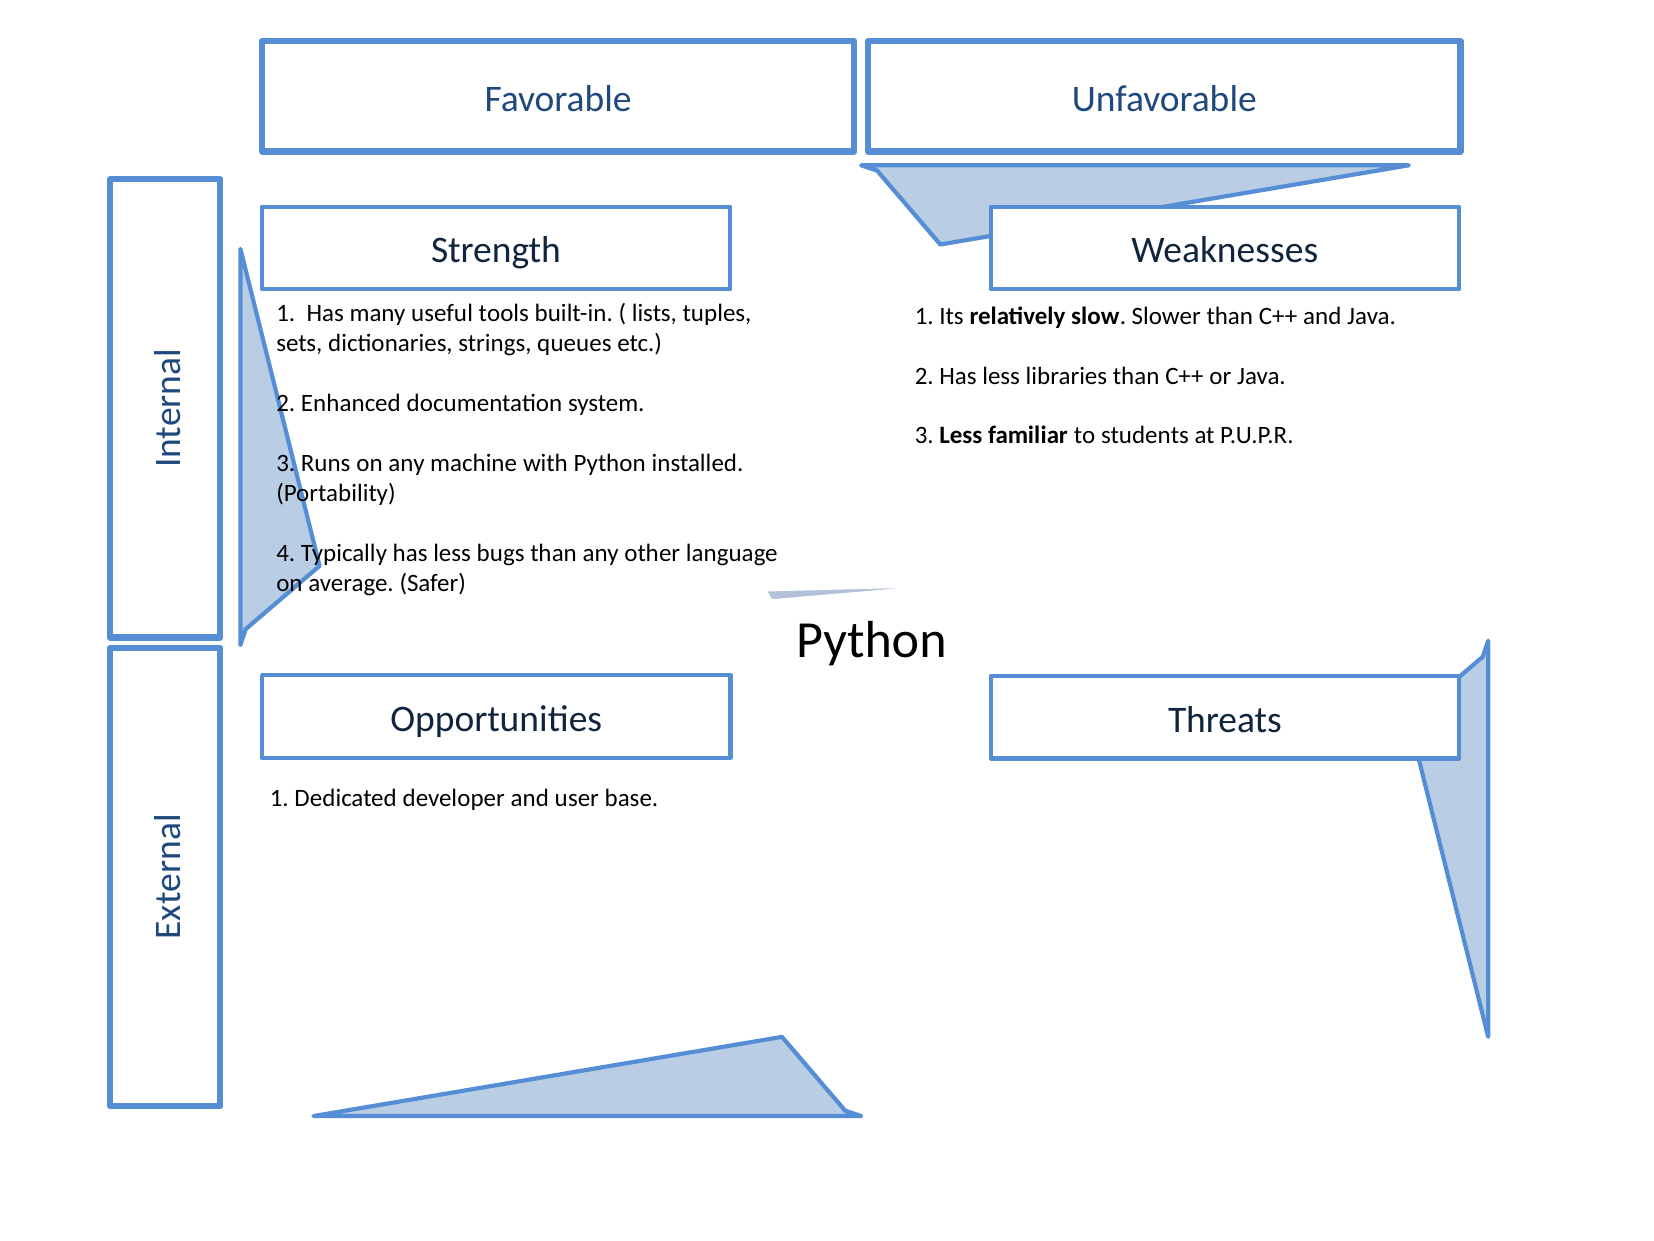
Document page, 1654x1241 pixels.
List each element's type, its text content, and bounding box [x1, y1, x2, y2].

text_box Unfavorable [868, 41, 1461, 152]
text_box Python [811, 584, 972, 598]
text_box 1. Has many useful tools built-in. ( lists, tuples, sets, dictionaries, strings, queues etc.) 2. Enhanced documentation system. 3. Runs on any machine with Python installed. (Portability) 4. Typically has less bugs than any other language on average. (Safer) [261, 289, 811, 604]
text_box Strength [261, 206, 731, 289]
text_box [861, 165, 1409, 245]
text_box Opportunities [262, 675, 731, 758]
text_box External [110, 647, 221, 1106]
text_box Weaknesses [990, 206, 1460, 290]
text_box Internal [110, 179, 221, 638]
text_box Favorable [261, 41, 855, 152]
text_box Threats [990, 675, 1460, 759]
text_box [313, 1096, 862, 1117]
text_box 1. Its relatively slow. Slower than C++ and Java. 2. Has less libraries than C++ or Java. 3. Less familiar to students at P.U.P.R. [900, 291, 1460, 457]
text_box 1. Dedicated developer and user base. [255, 780, 841, 1096]
text_box [1418, 640, 1489, 1037]
text_box [240, 248, 276, 646]
